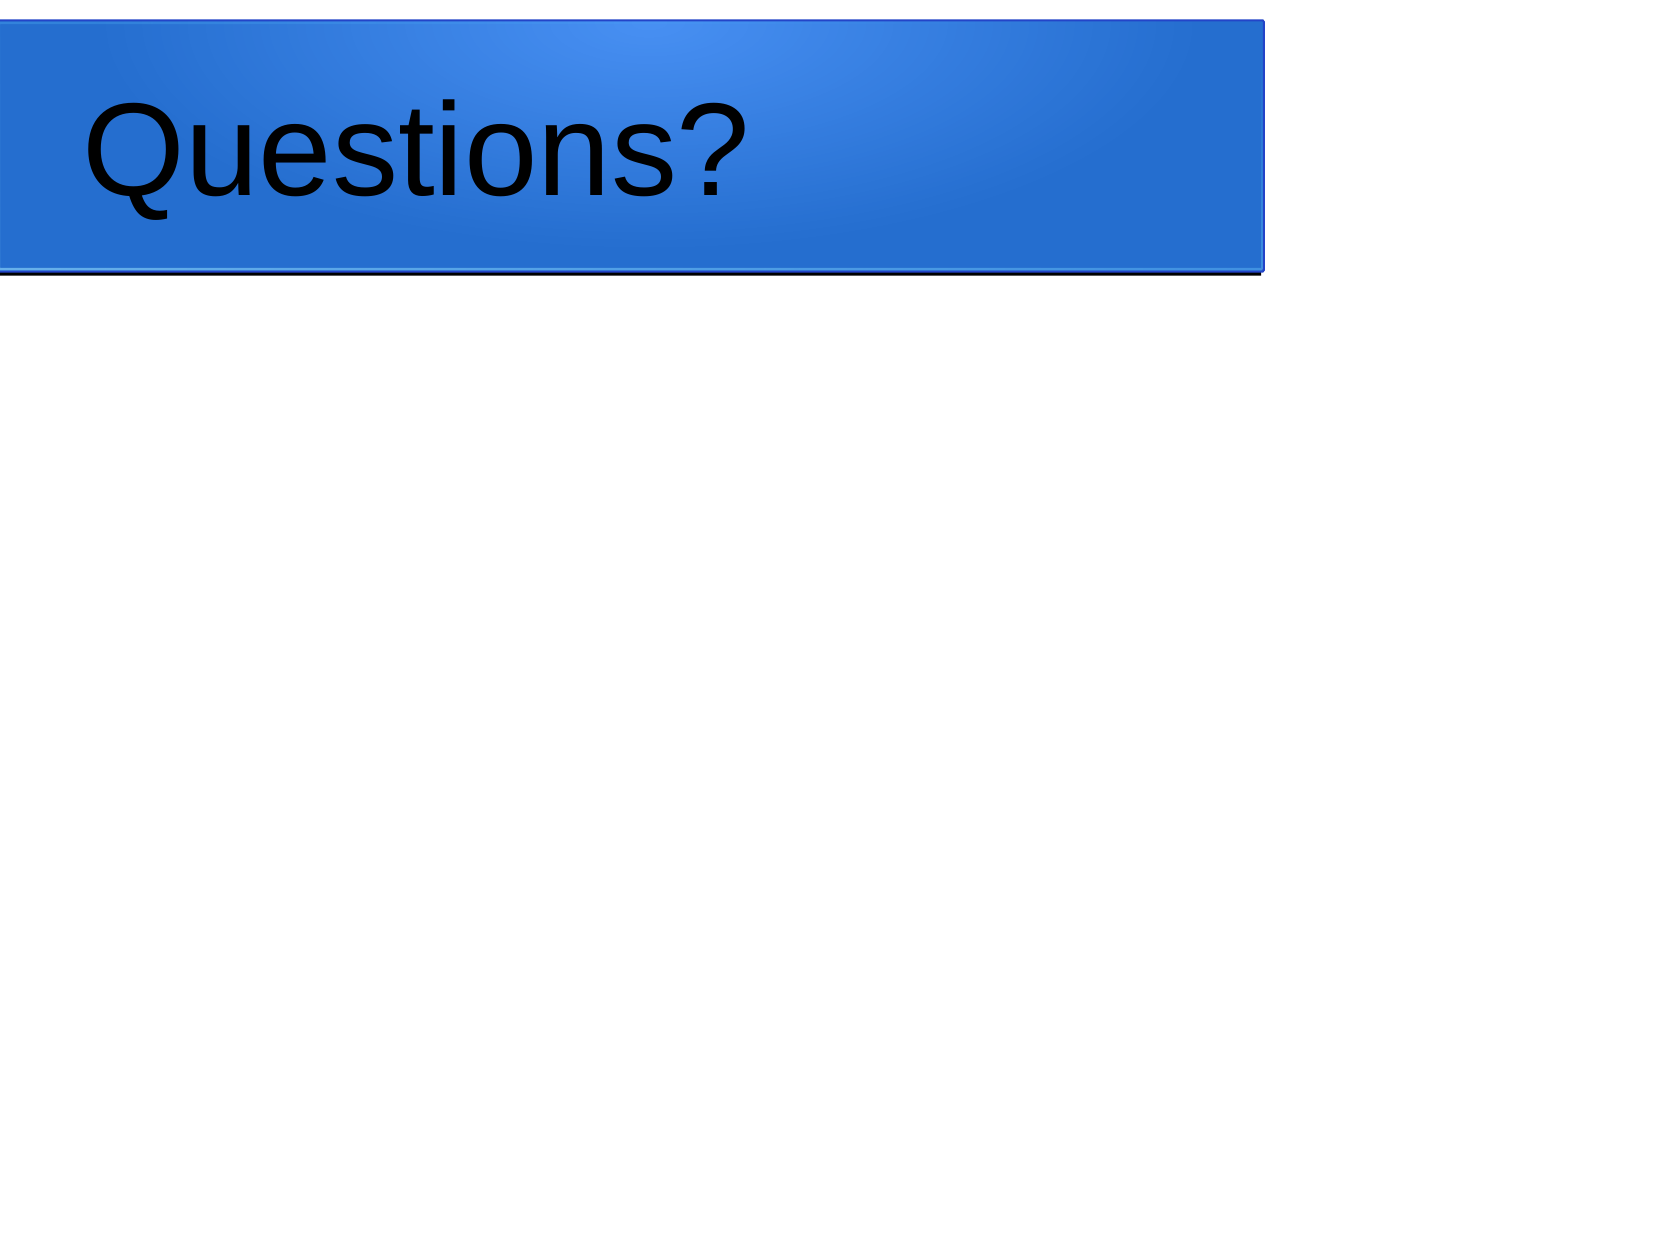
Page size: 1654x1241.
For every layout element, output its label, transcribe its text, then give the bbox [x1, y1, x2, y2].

title Questions? [82, 47, 1235, 252]
